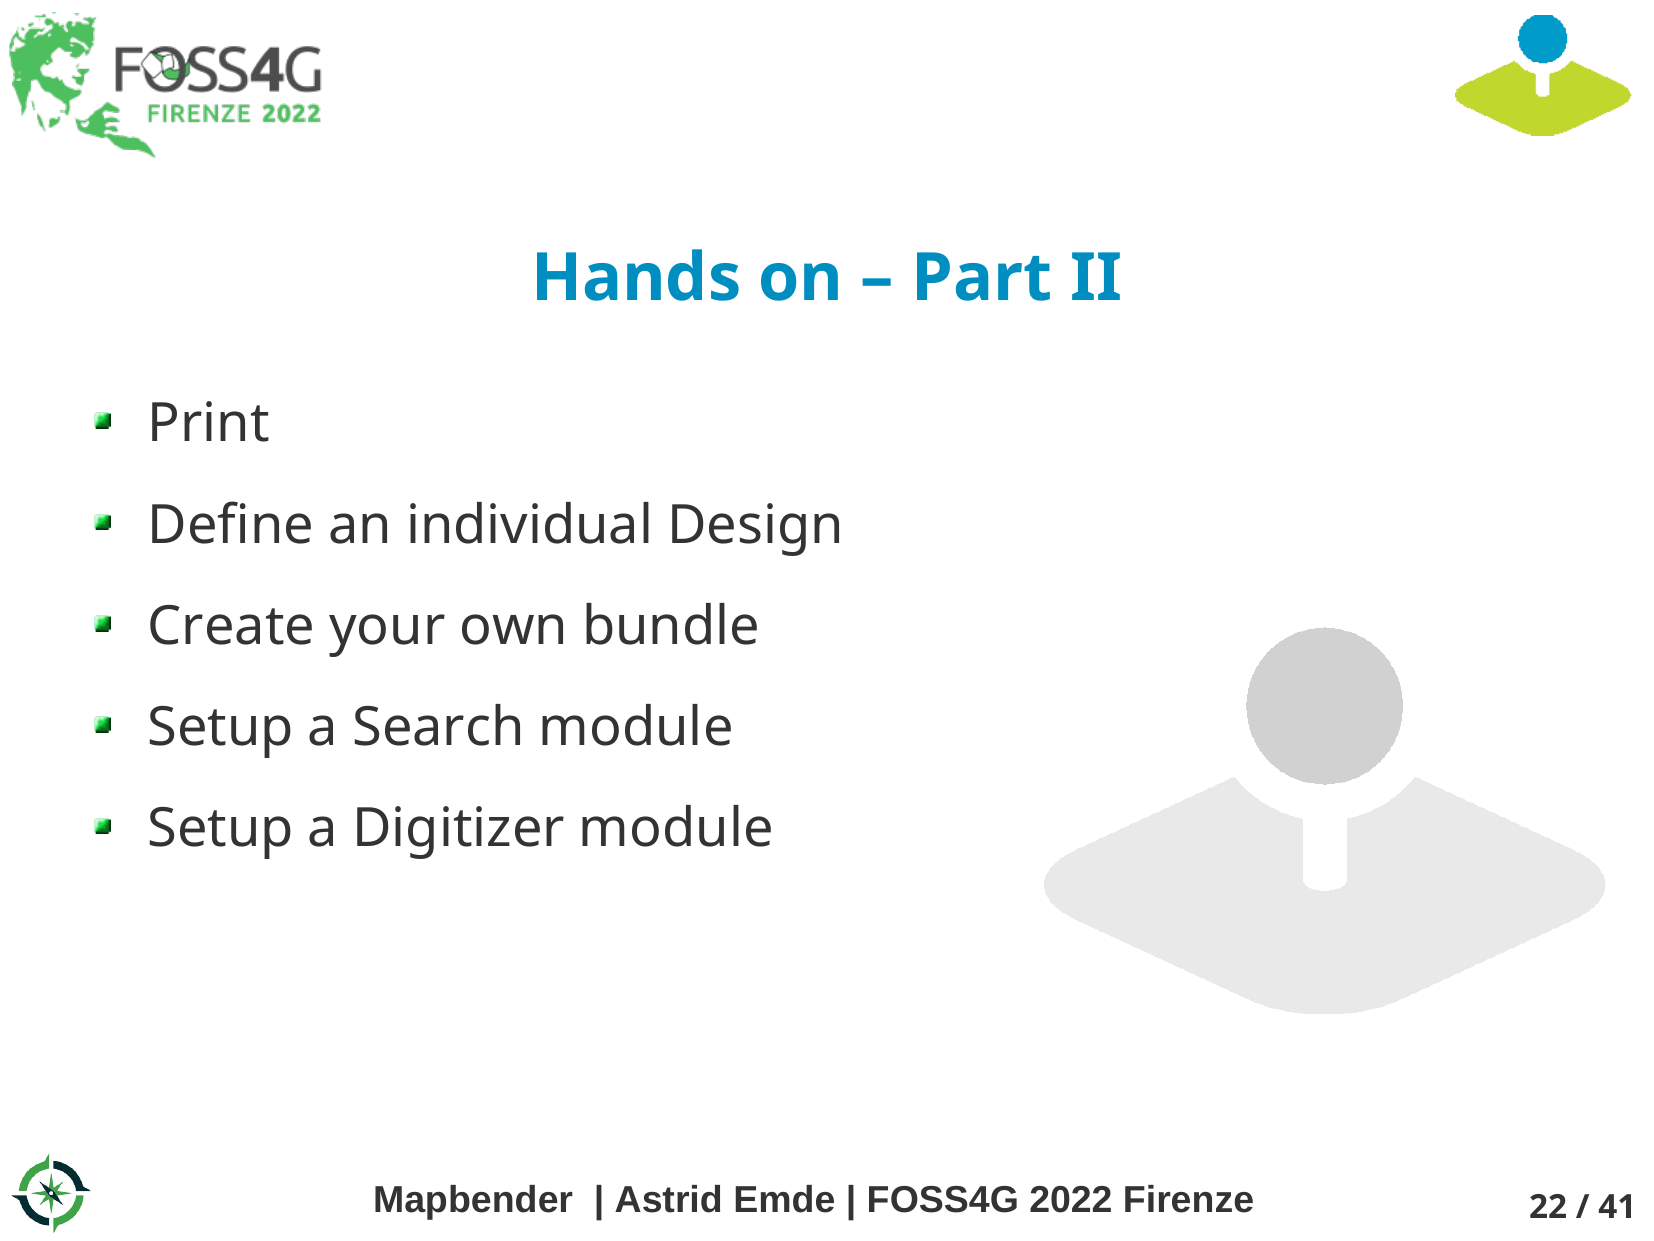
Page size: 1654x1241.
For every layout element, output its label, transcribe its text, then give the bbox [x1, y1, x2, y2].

picture [0, 12, 376, 158]
list Print Define an individual Design Create your own bundle Setup a Search module Setup a Digitizer module [76, 383, 1565, 1188]
picture [10, 1152, 92, 1234]
picture [1455, 15, 1633, 136]
title Hands on – Part II [82, 200, 1571, 349]
